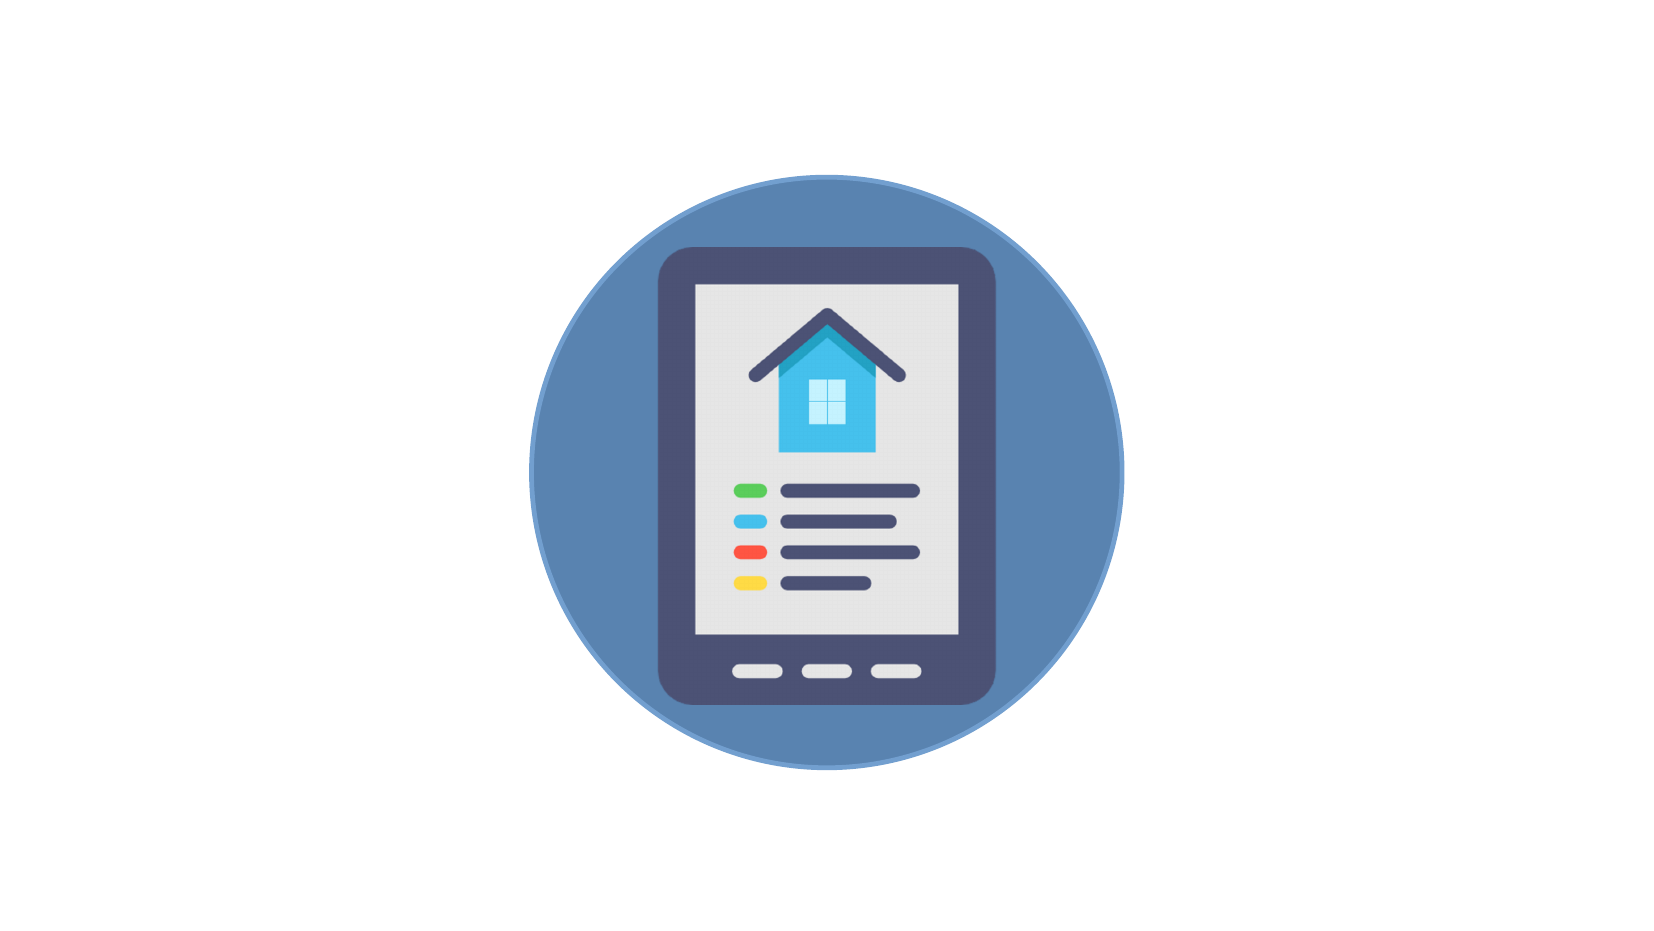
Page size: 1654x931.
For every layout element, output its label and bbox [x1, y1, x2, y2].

text_box [667, 177, 987, 224]
text_box [531, 318, 575, 627]
picture [575, 224, 1078, 727]
text_box [1078, 317, 1123, 628]
text_box [677, 727, 977, 768]
